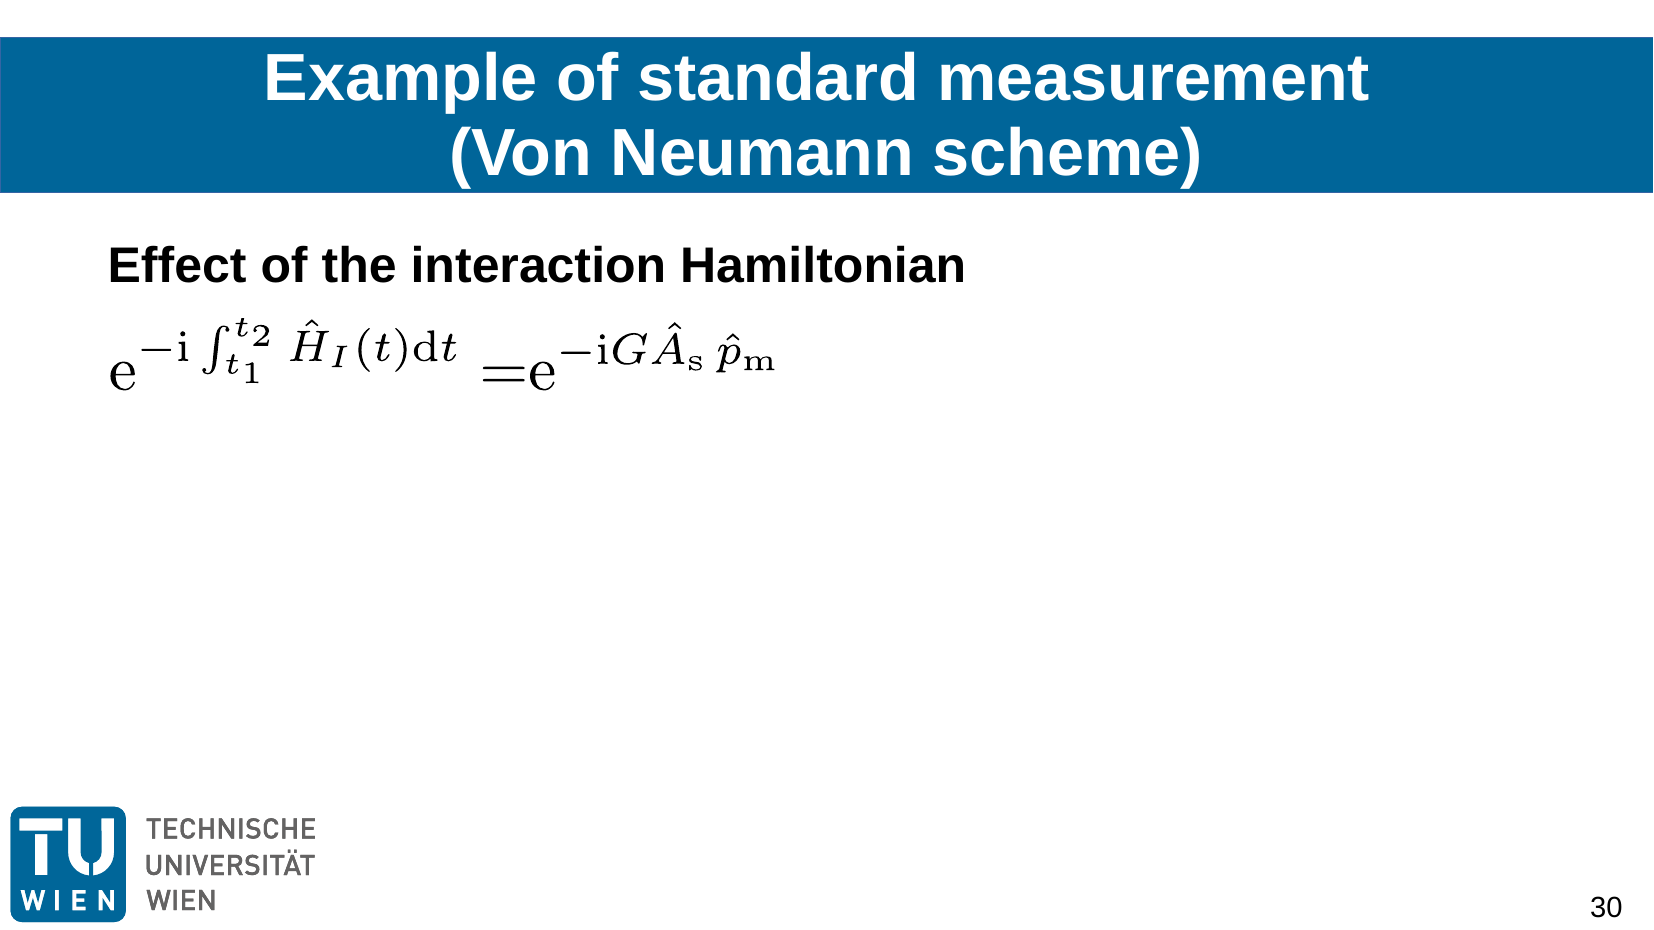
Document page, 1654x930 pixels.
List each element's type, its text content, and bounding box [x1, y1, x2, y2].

title Example of standard measurement (Von Neumann scheme) [0, 37, 1653, 193]
picture [98, 318, 1302, 405]
list Effect of the interaction Hamiltonian [107, 236, 1186, 311]
